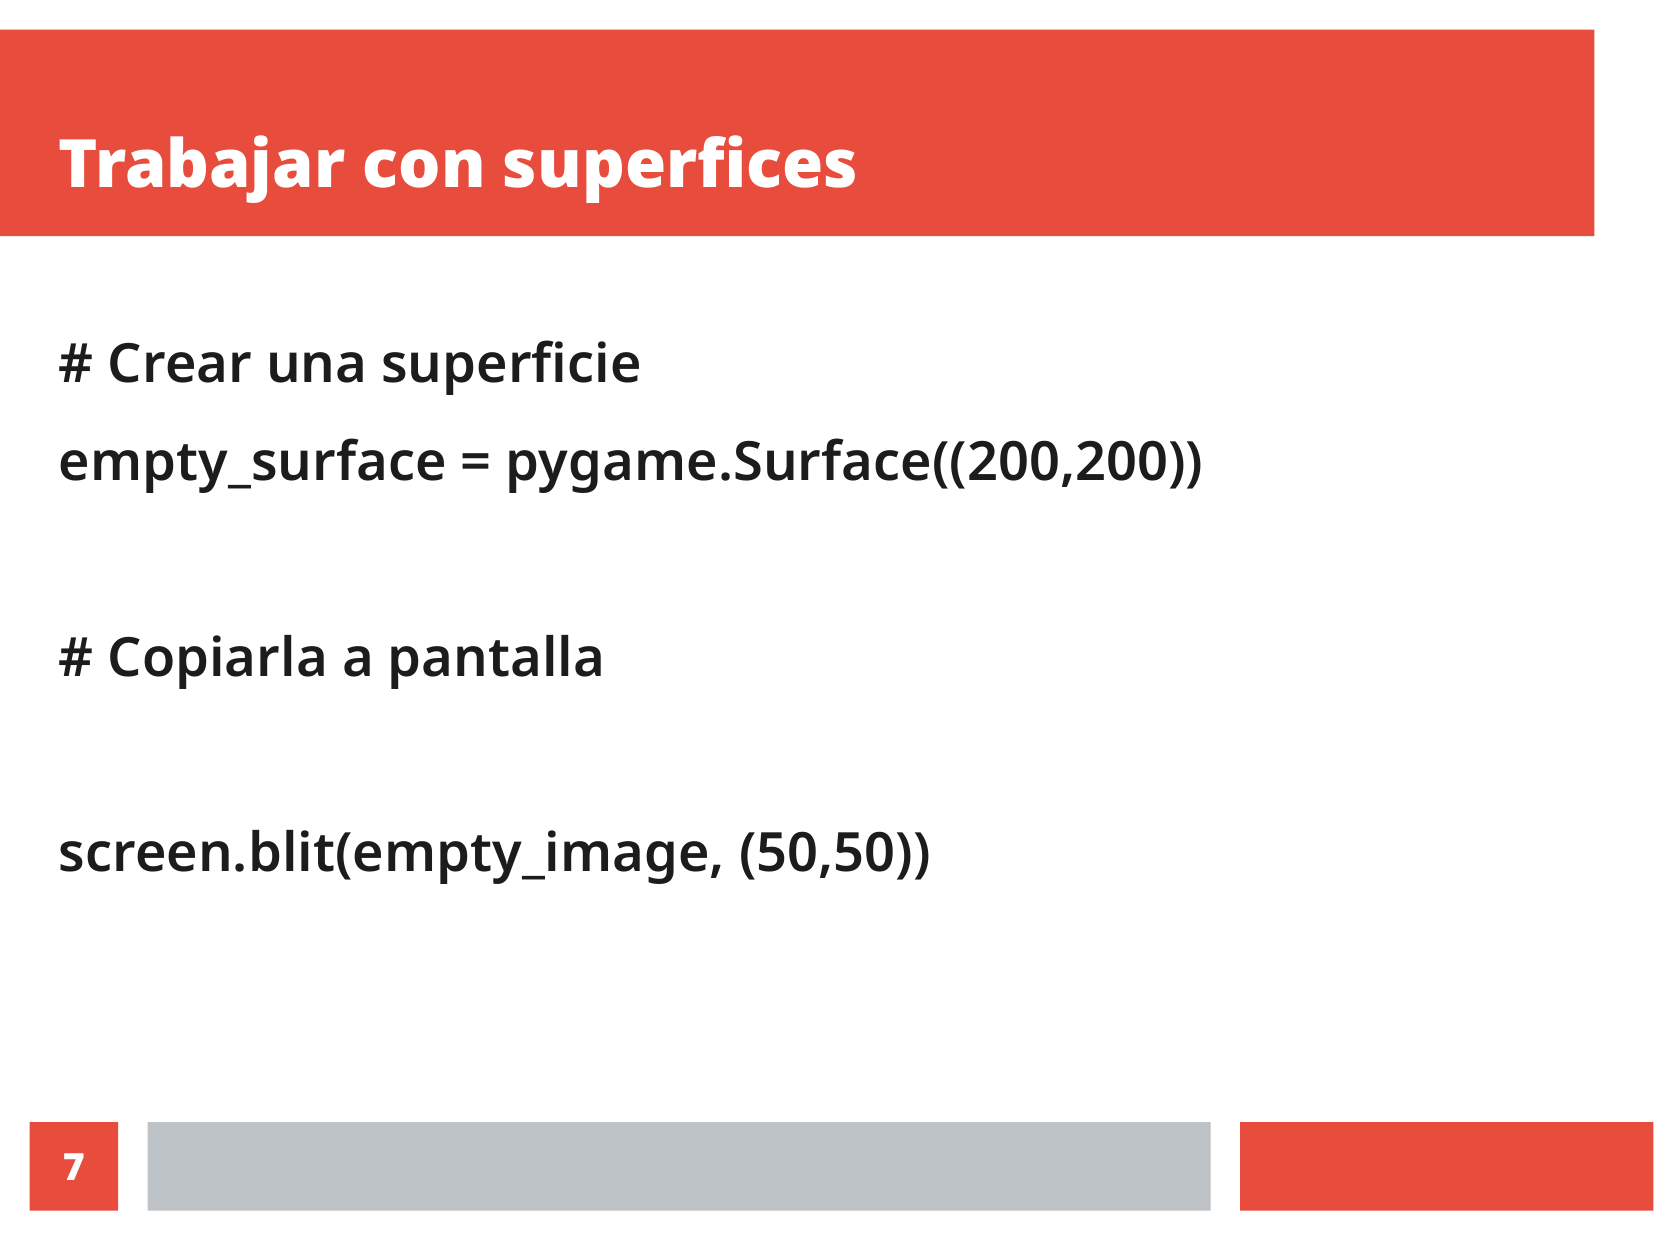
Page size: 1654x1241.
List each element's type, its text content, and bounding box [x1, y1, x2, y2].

title Trabajar con superfices [59, 59, 1595, 207]
list # Crear una superficie empty_surface = pygame.Surface((200,200)) # Copiarla a pantalla screen.blit(empty_image, (50,50)) [59, 324, 1565, 1093]
